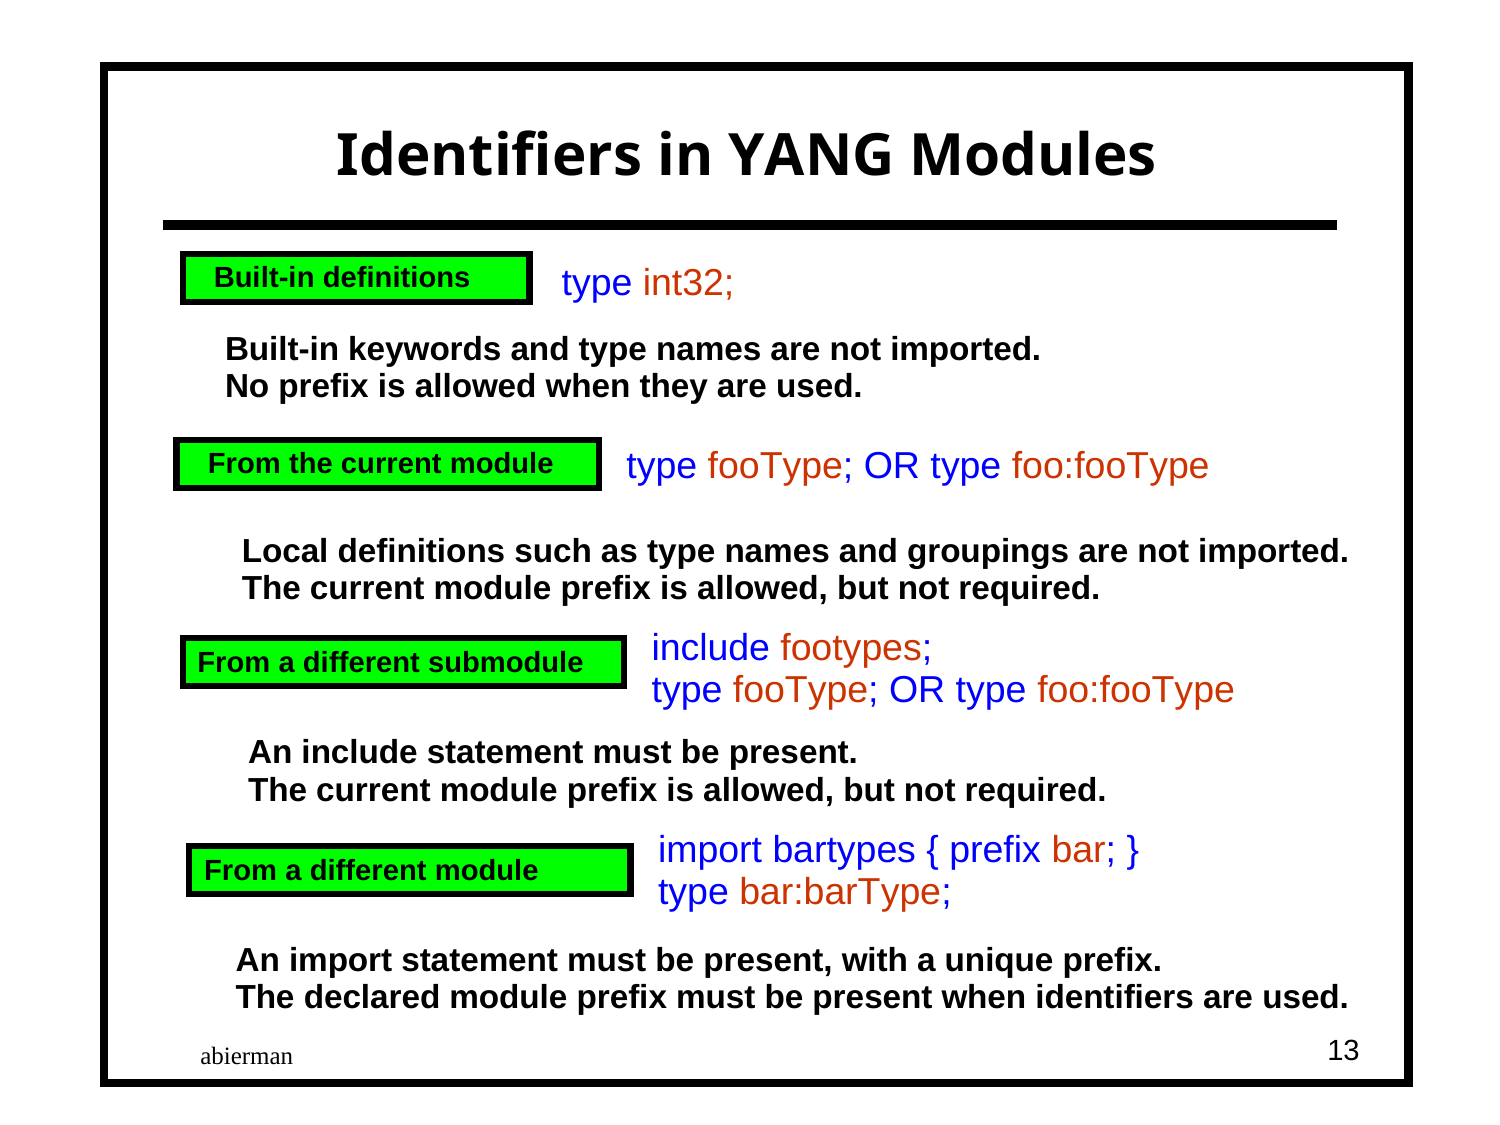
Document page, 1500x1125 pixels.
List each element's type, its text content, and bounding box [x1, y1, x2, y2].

text_box An import statement must be present, with a unique prefix. The declared module prefix must be present when identifiers are used. [220, 934, 1390, 1024]
text_box type fooType; OR type foo:fooType [611, 436, 1225, 494]
text_box Built-in definitions [182, 253, 530, 302]
text_box From the current module [176, 439, 599, 489]
text_box From a different submodule [182, 638, 625, 687]
title Identifiers in YANG Modules [162, 87, 1332, 200]
text_box type int32; [546, 253, 751, 312]
text_box From a different module [189, 846, 631, 895]
text_box An include statement must be present. The current module prefix is allowed, but not required. [233, 726, 1141, 816]
text_box Built-in keywords and type names are not imported. No prefix is allowed when they are used. [210, 323, 1058, 413]
text_box include footypes; type fooType; OR type foo:fooType [636, 619, 1250, 719]
text_box import bartypes { prefix bar; } type bar:barType; [643, 820, 1155, 921]
text_box Local definitions such as type names and groupings are not imported. The current module prefix is allowed, but not required. [227, 524, 1397, 615]
